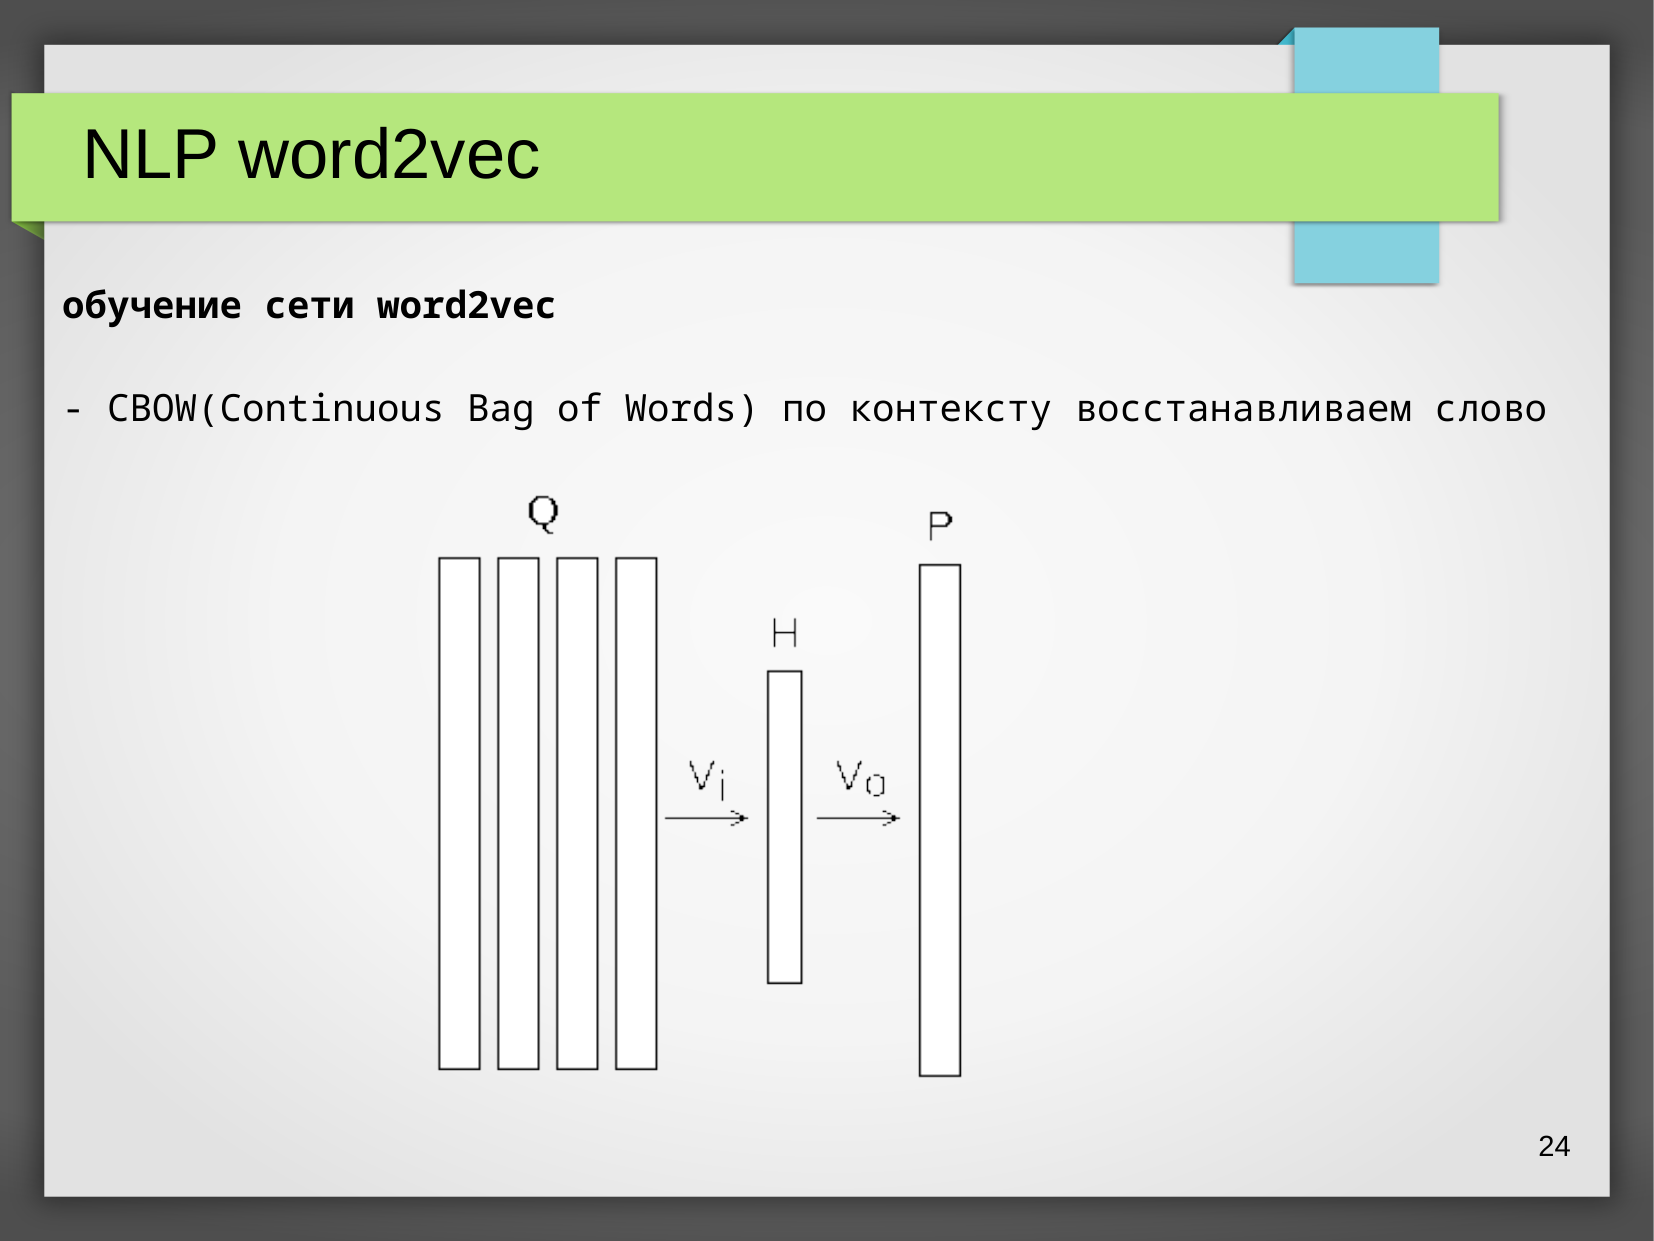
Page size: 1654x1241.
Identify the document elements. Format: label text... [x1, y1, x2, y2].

title NLP word2vec [82, 113, 1406, 194]
text_box обучение сети word2vec - CBOW(Continuous Bag of Words) по контексту восстанавливаем слово [47, 271, 1607, 486]
picture [0, 0, 1654, 1241]
